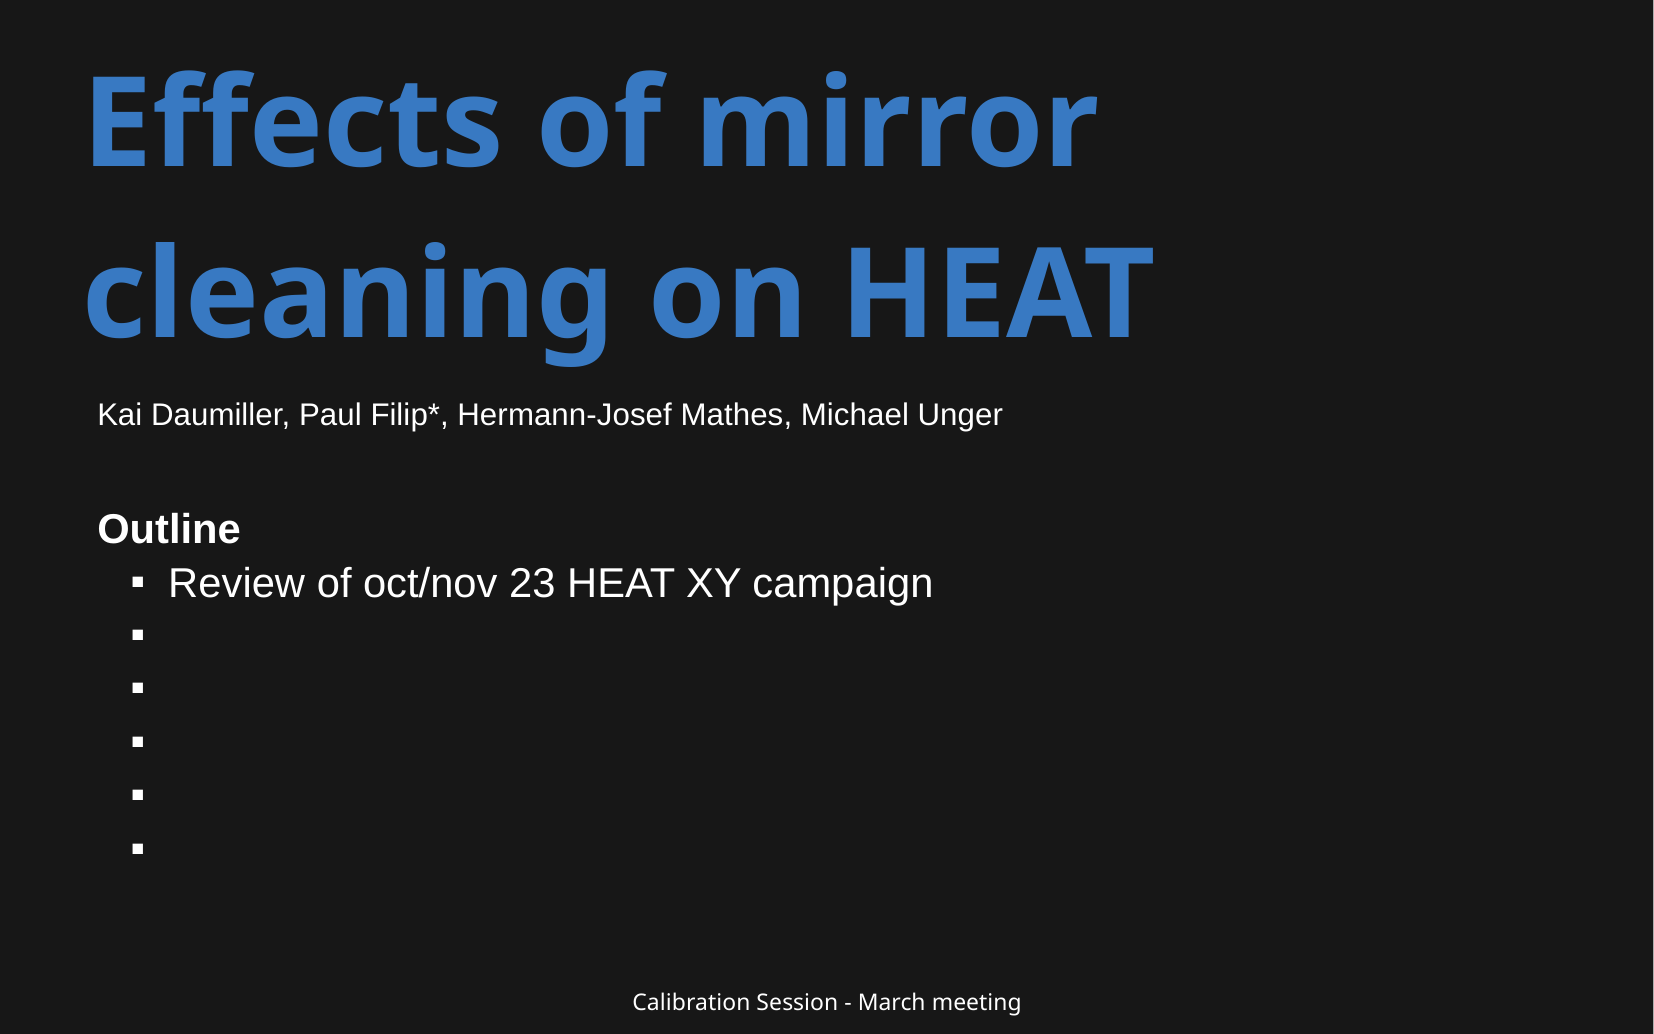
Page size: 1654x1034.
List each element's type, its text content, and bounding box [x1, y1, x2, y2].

title Effects of mirror cleaning on HEAT [82, 33, 1571, 375]
